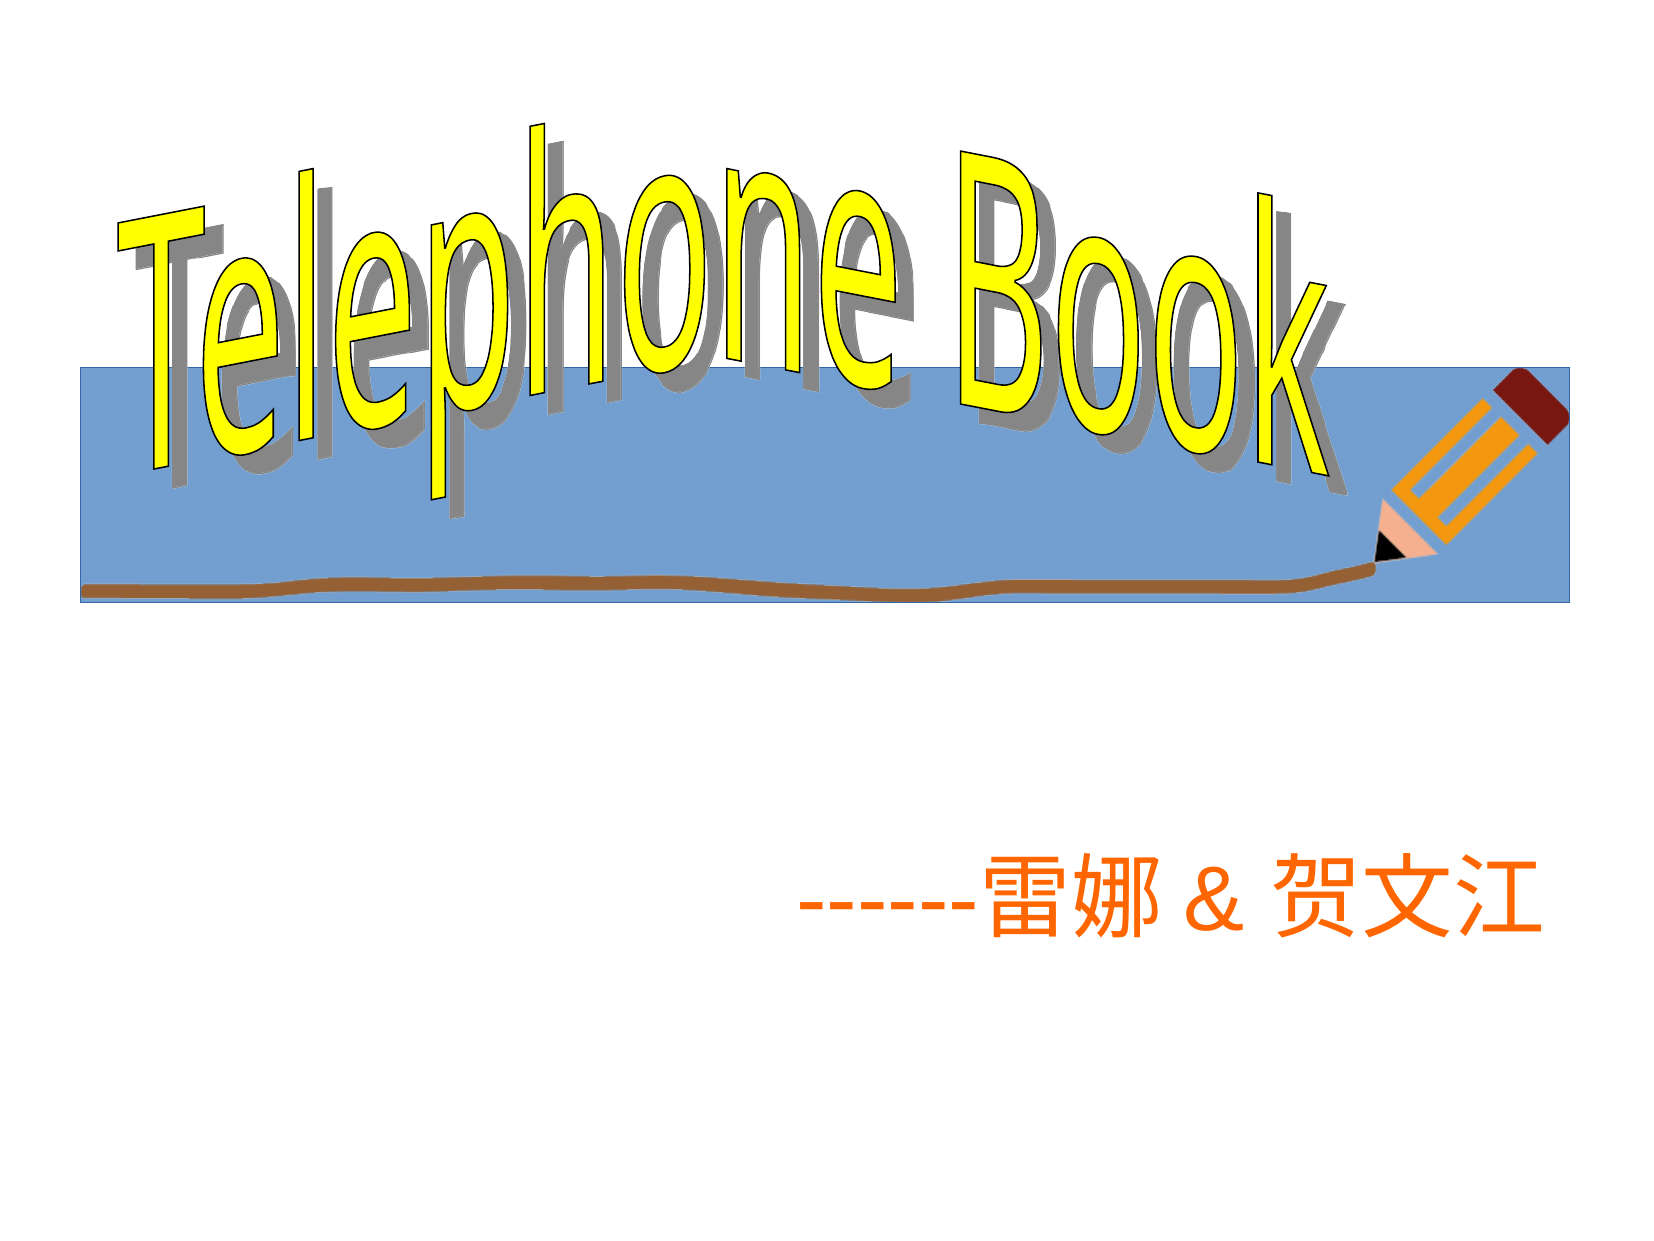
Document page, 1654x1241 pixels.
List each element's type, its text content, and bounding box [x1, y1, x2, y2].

text_box Telephone Book [118, 206, 205, 470]
text_box Telephone Book [821, 190, 896, 390]
text_box Telephone Book [1257, 192, 1329, 476]
text_box Telephone Book [203, 257, 278, 456]
text_box Telephone Book [335, 232, 410, 430]
text_box Telephone Book [960, 151, 1041, 413]
picture [1172, 368, 1220, 427]
title ------雷娜 & 贺文江 [59, 826, 1595, 955]
text_box Telephone Book [624, 175, 705, 374]
text_box Telephone Book [1155, 256, 1236, 454]
picture [451, 368, 484, 385]
text_box Telephone Book [1058, 237, 1139, 435]
picture [1076, 368, 1122, 408]
text_box Telephone Book [726, 168, 800, 373]
text_box Telephone Book [299, 168, 314, 441]
picture [81, 368, 1569, 602]
picture [976, 368, 1022, 385]
text_box Telephone Book [530, 123, 603, 396]
text_box Telephone Book [431, 212, 508, 500]
